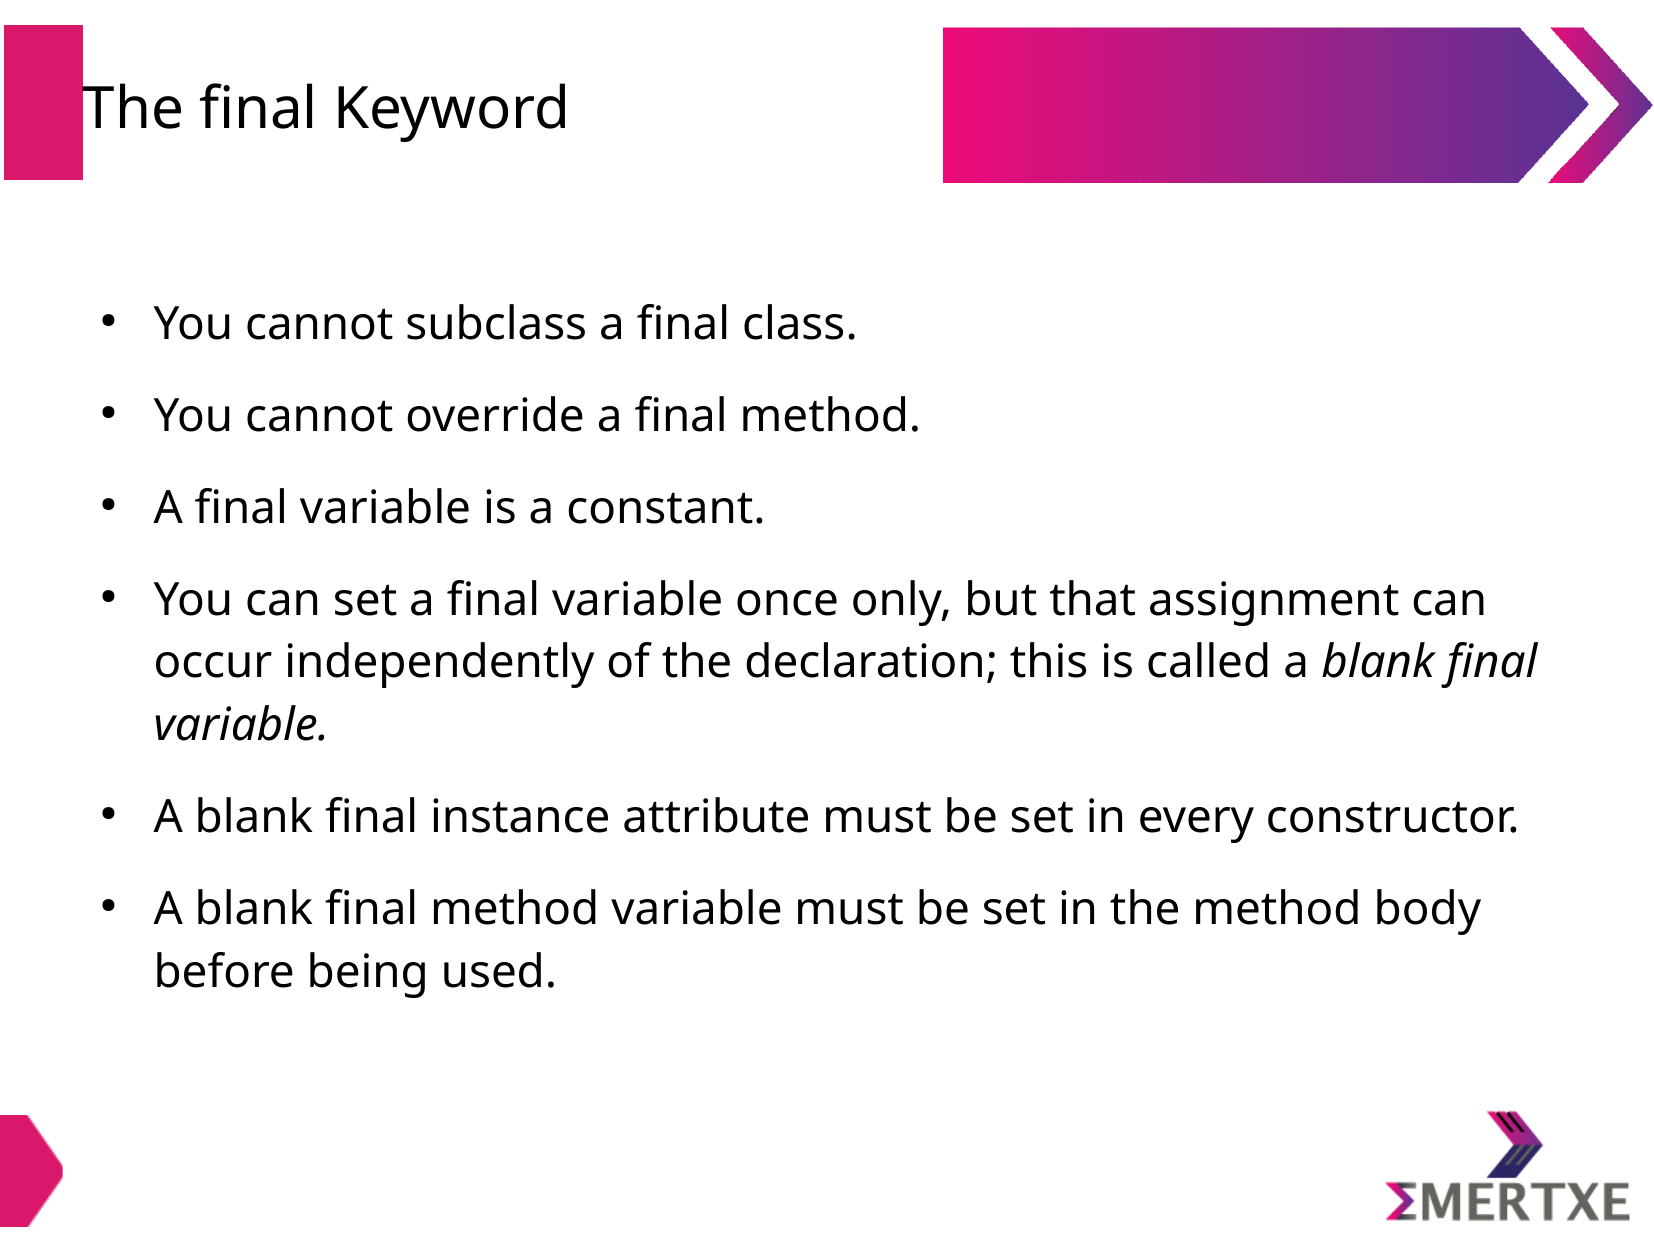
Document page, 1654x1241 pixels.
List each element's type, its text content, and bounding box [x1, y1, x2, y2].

picture [1385, 1107, 1631, 1221]
title The final Keyword [82, 2, 1571, 210]
picture [1571, 27, 1653, 183]
list You cannot subclass a final class. You cannot override a final method. A final variable is a constant. You can set a final variable once only, but that assignment can occur independently of the declaration; this is called a blank final variable. A blank final instance attribute must be set in every constructor. A blank final method variable must be set in the method body before being used. [82, 290, 1571, 1010]
